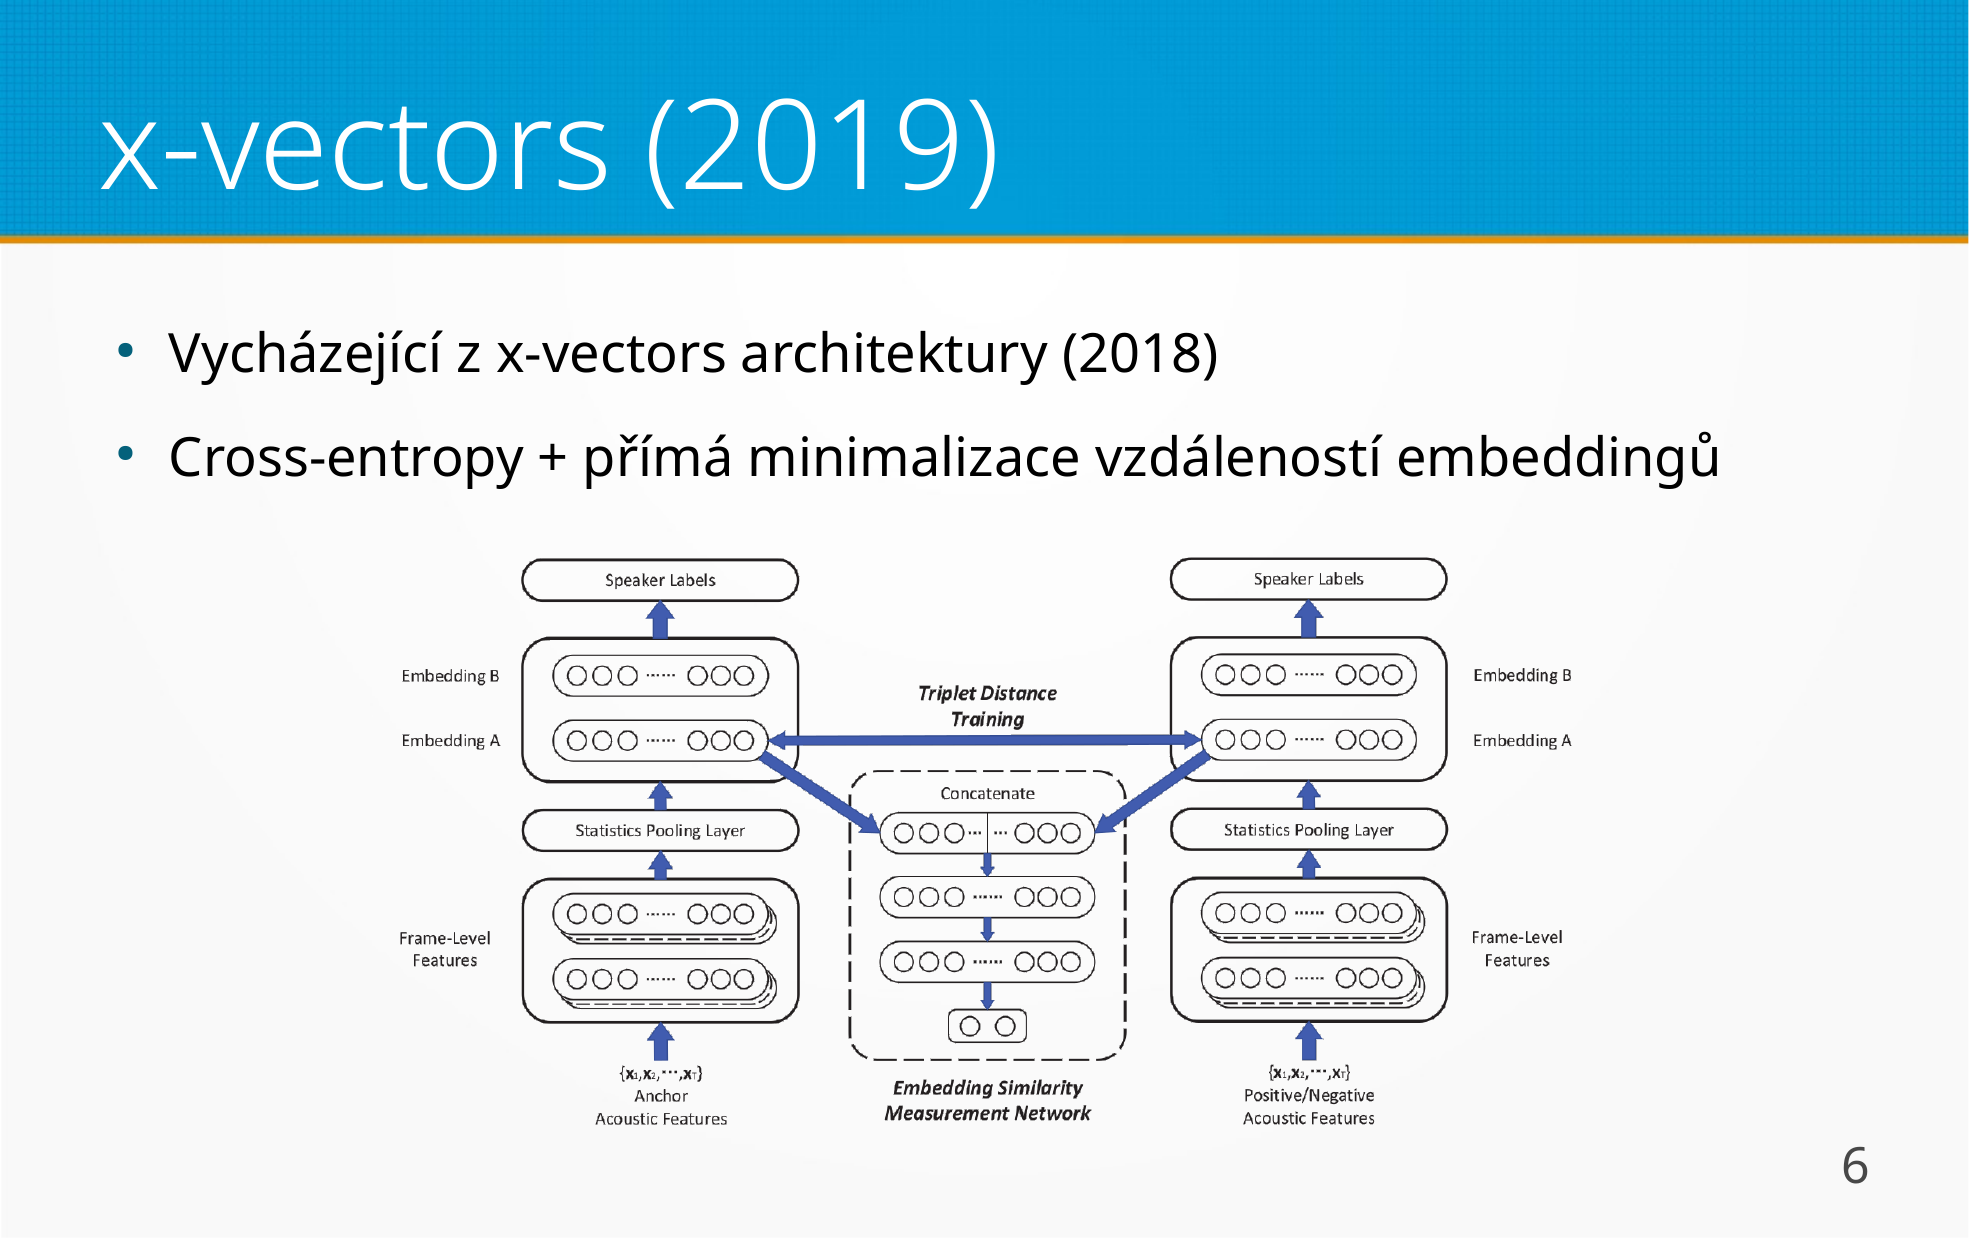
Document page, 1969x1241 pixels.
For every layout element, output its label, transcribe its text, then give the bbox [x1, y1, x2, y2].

title x-vectors (2019) [98, 19, 1870, 227]
list Vycházející z x-vectors architektury (2018) Cross-entropy + přímá minimalizace vzdáleností embeddingů [98, 314, 1860, 589]
picture [0, 233, 1969, 1241]
